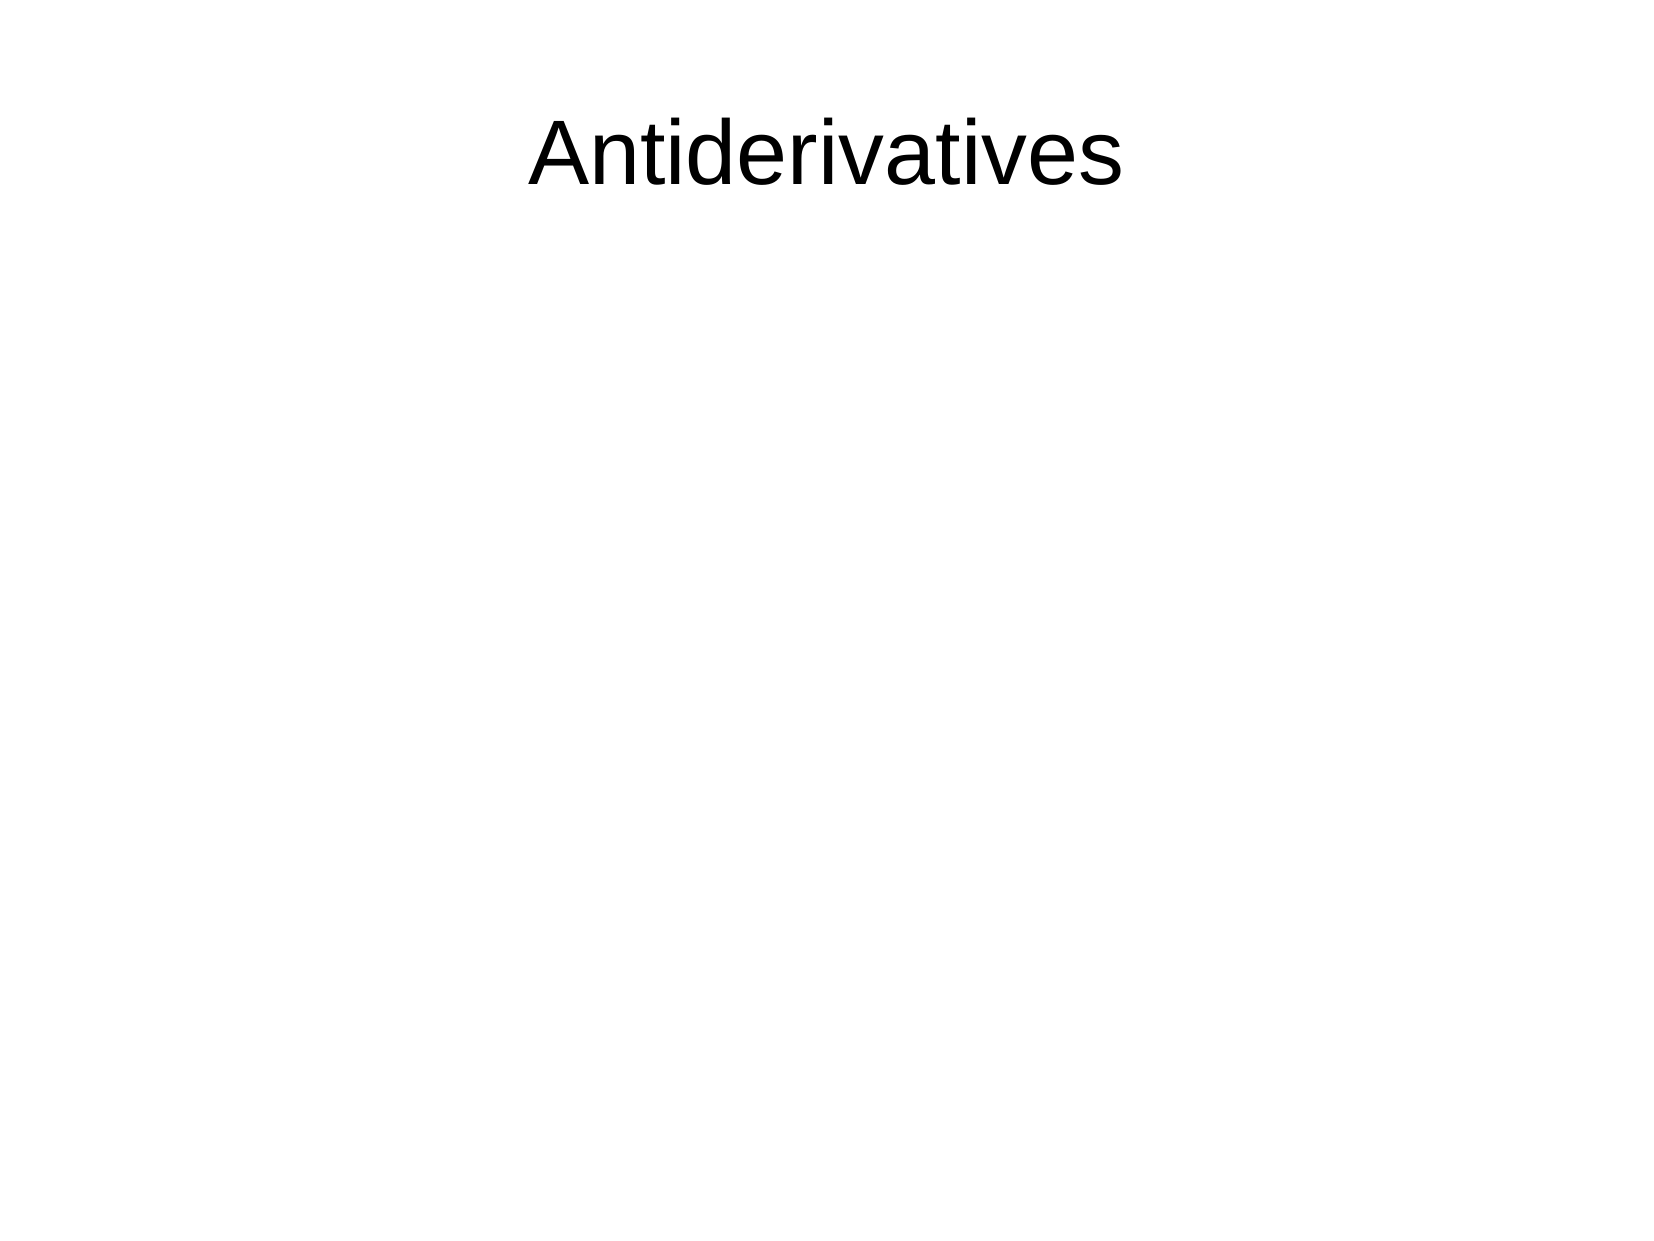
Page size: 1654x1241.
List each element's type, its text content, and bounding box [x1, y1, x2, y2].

title Antiderivatives [82, 49, 1571, 257]
